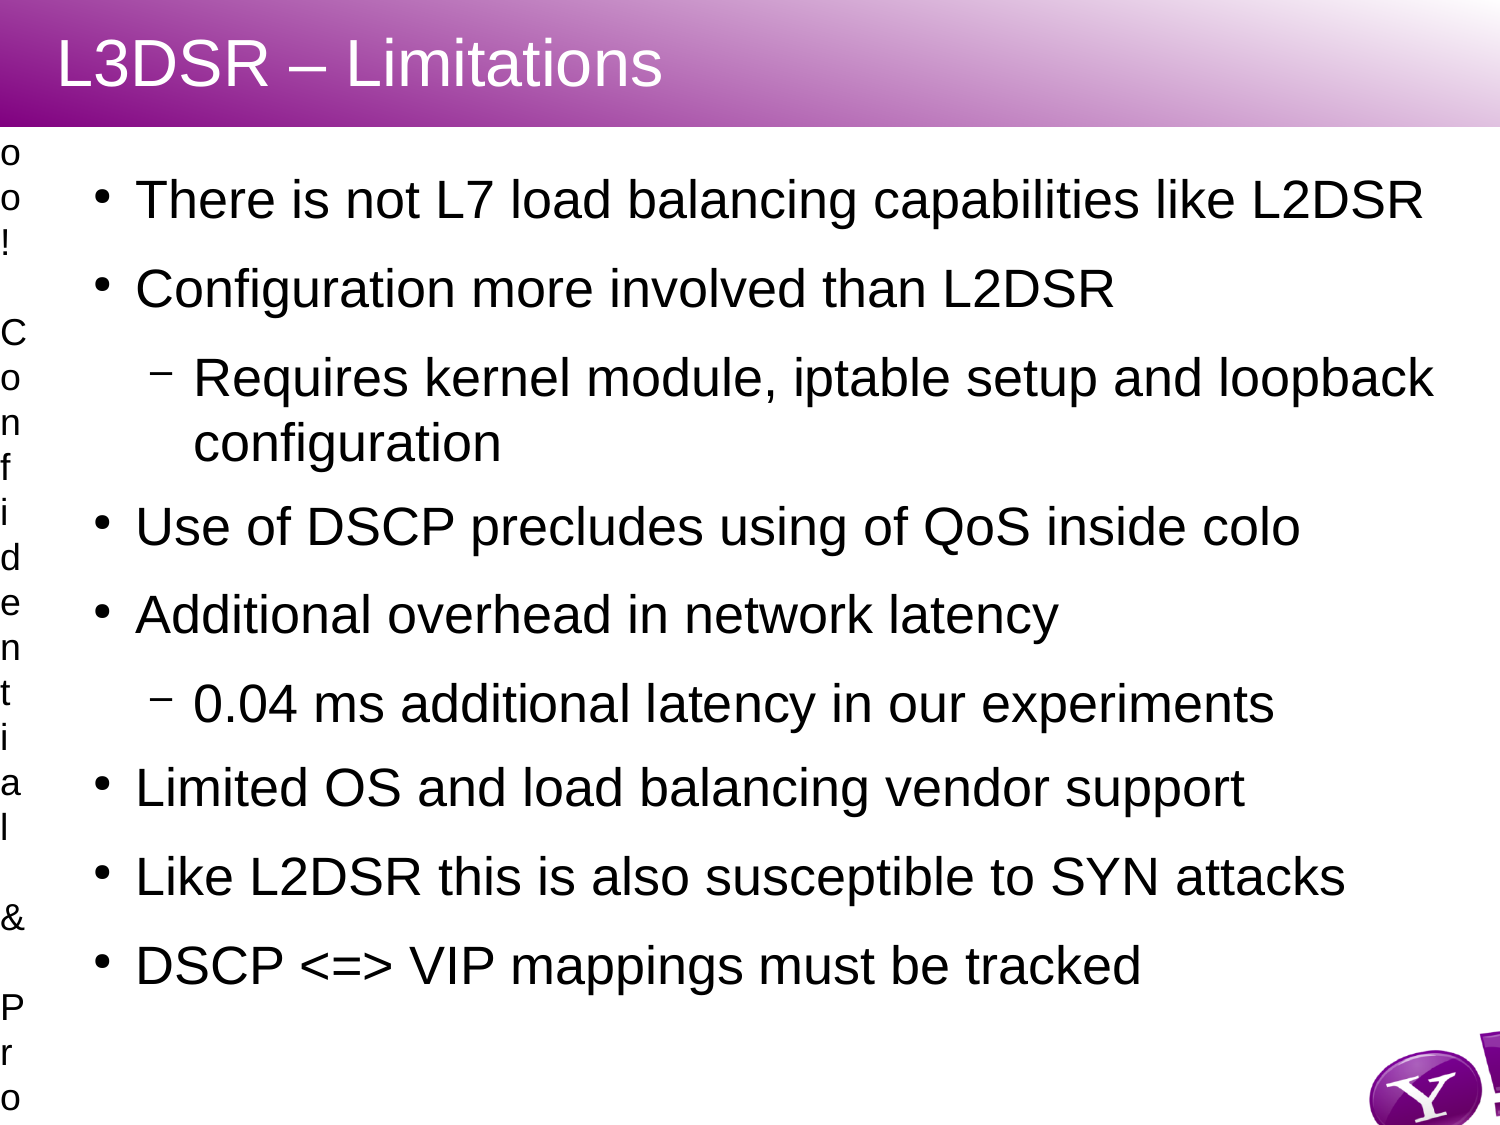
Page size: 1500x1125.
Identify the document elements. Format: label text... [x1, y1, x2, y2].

list There is not L7 load balancing capabilities like L2DSR Configuration more involved than L2DSR Requires kernel module, iptable setup and loopback configuration Use of DSCP precludes using of QoS inside colo Additional overhead in network latency 0.04 ms additional latency in our experiments Limited OS and load balancing vendor support Like L2DSR this is also susceptible to SYN attacks DSCP <=> VIP mappings must be tracked [78, 164, 1438, 1015]
picture [1366, 1027, 1500, 1125]
title L3DSR – Limitations [0, 0, 1500, 127]
